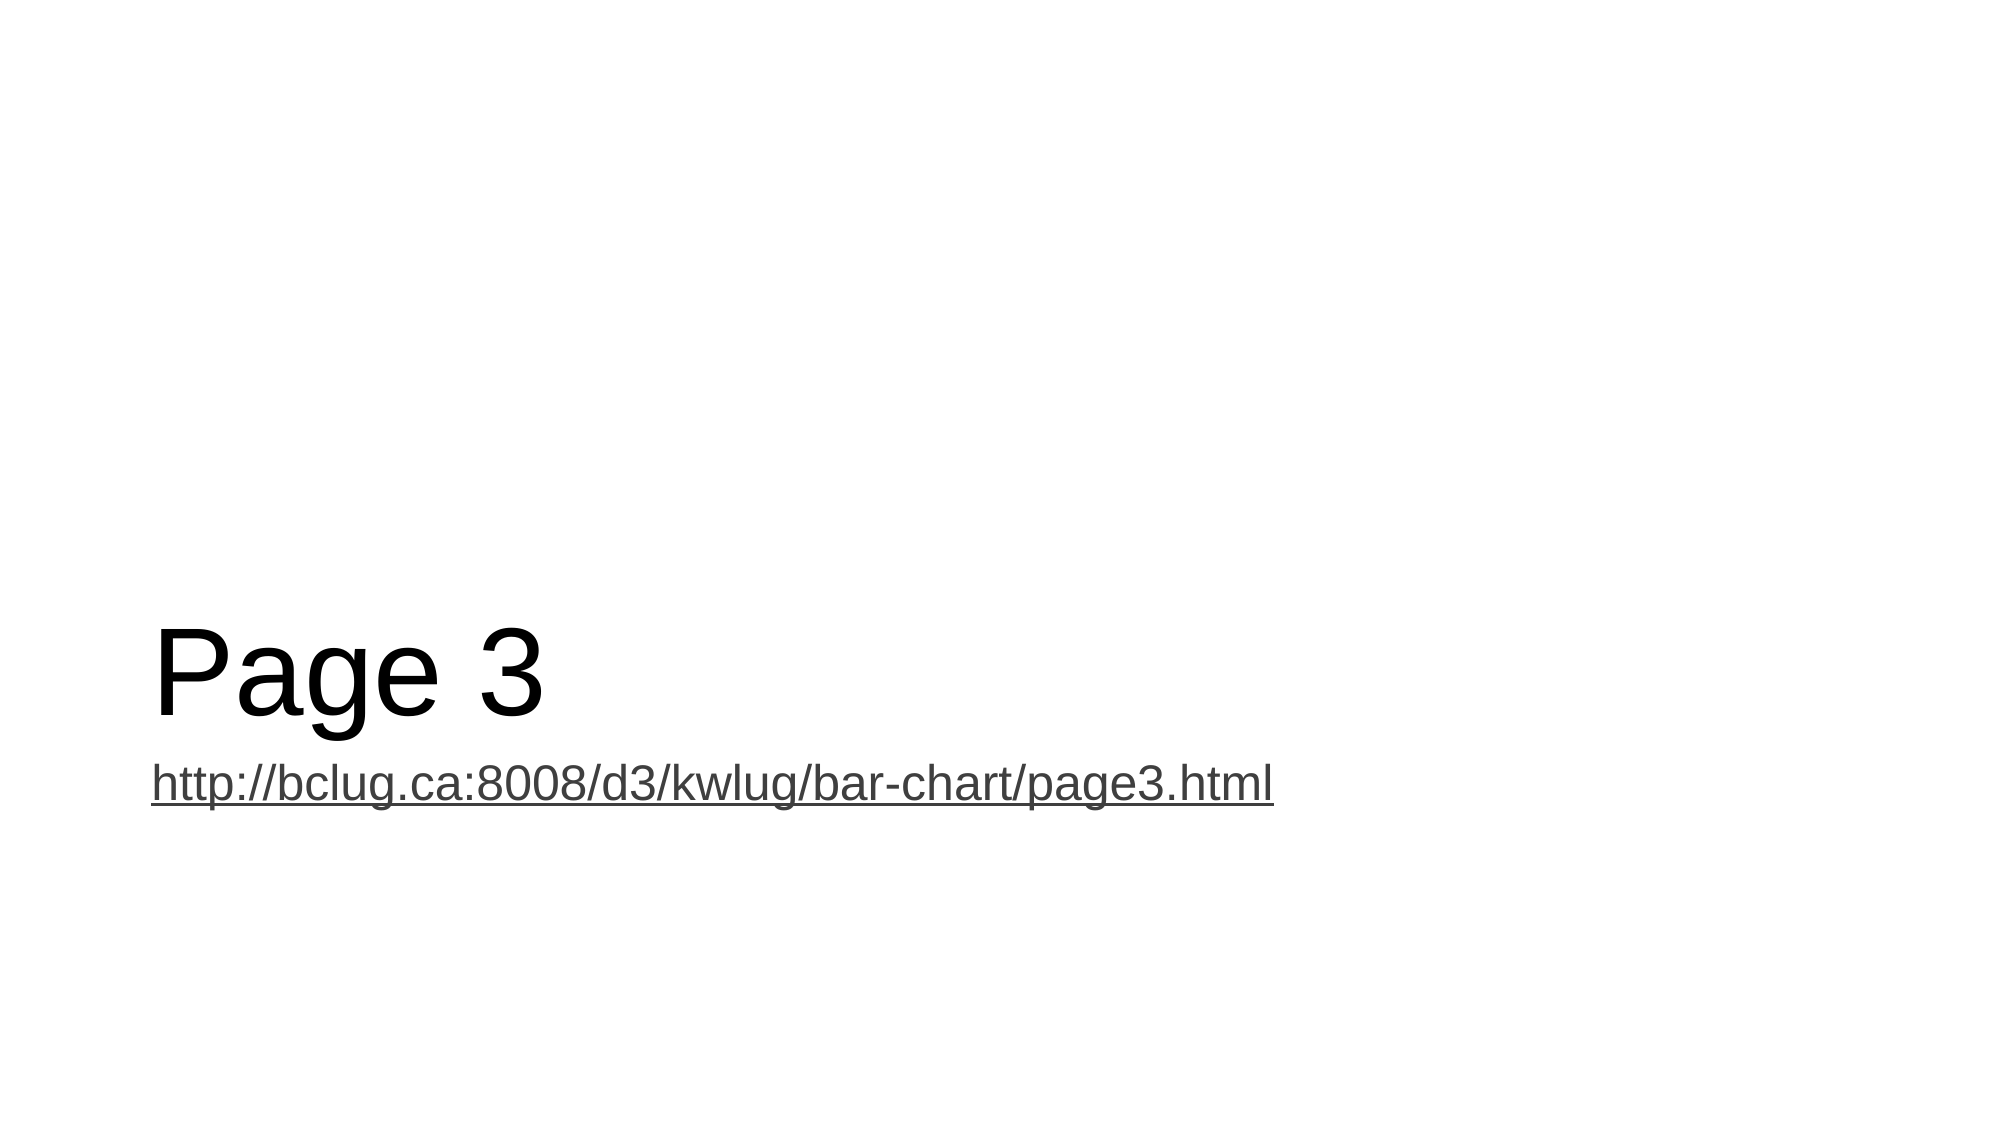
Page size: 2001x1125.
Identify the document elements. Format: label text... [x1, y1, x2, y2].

title Page 3 [136, 280, 1862, 749]
list http://bclug.ca:8008/d3/kwlug/bar-chart/page3.html [136, 752, 1862, 1000]
